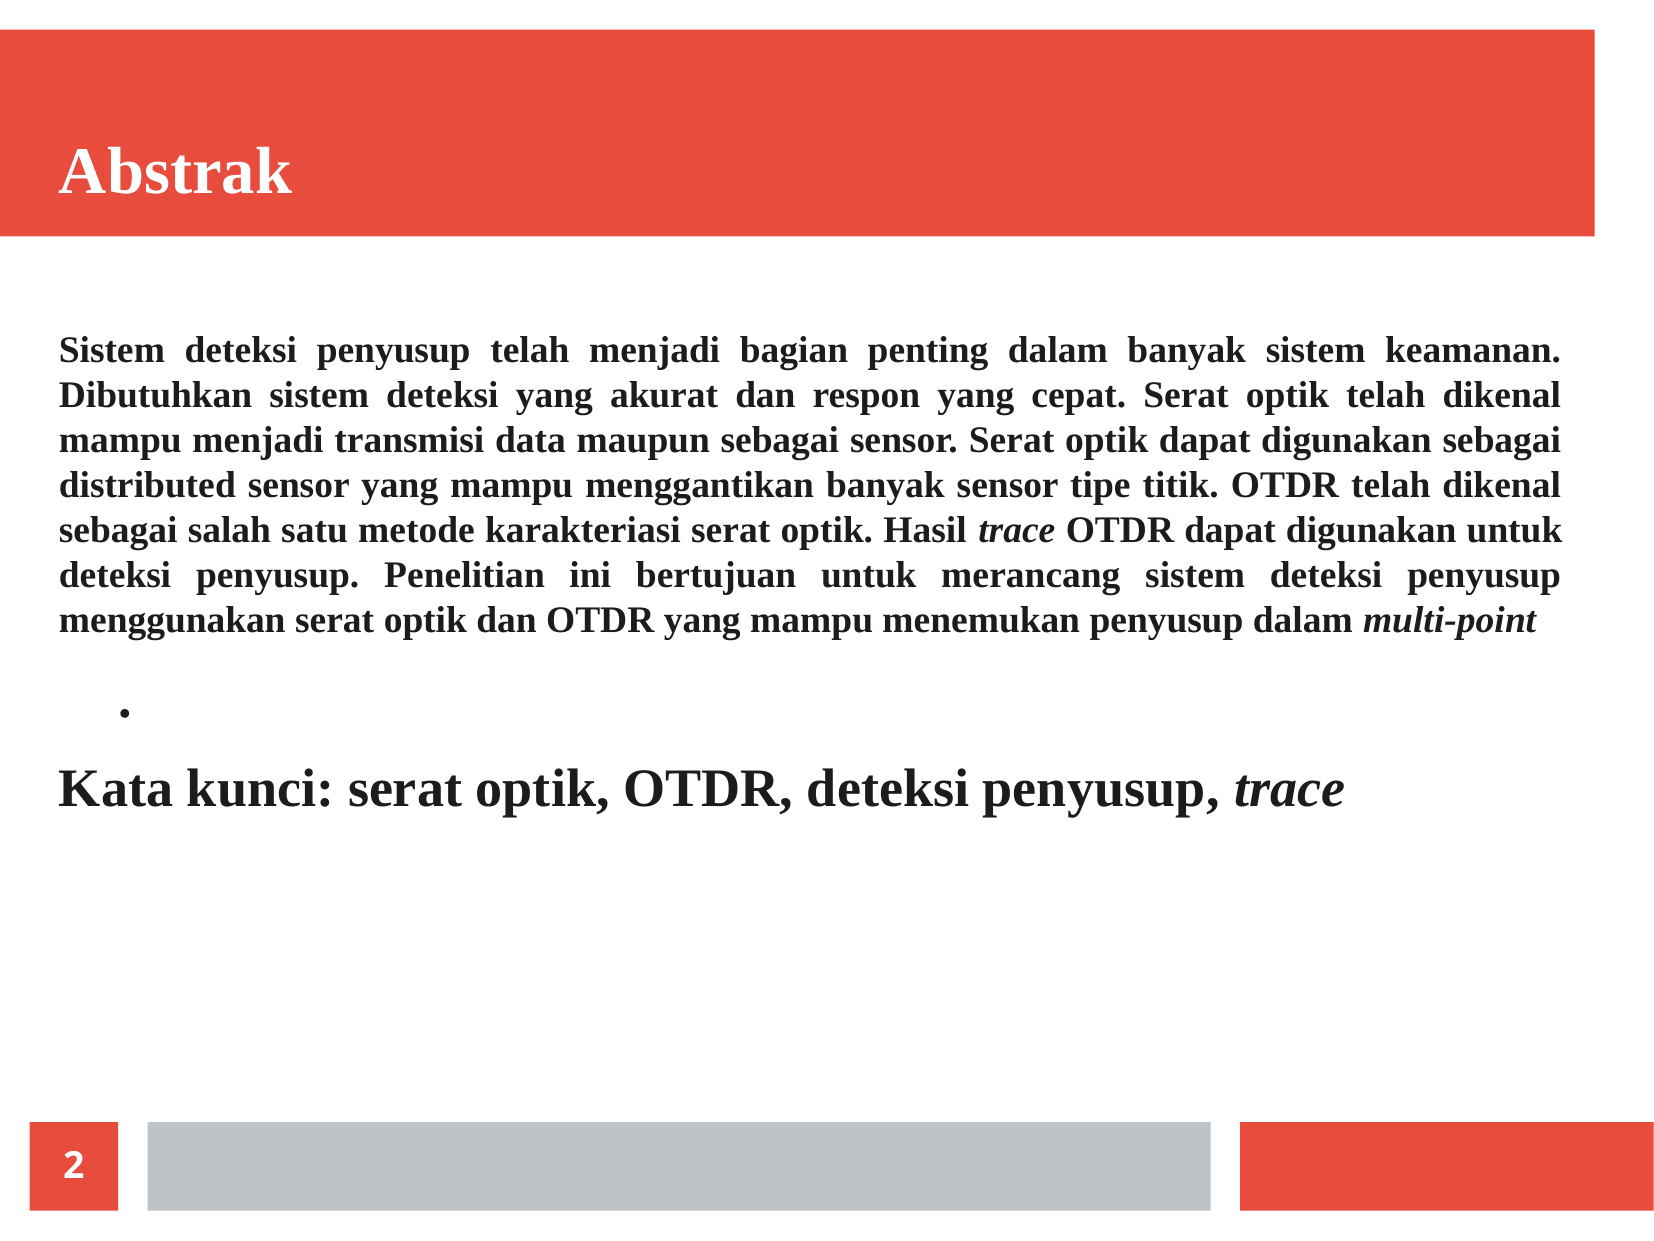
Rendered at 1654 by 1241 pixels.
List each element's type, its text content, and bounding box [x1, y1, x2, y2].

title Abstrak [59, 59, 1595, 207]
list Sistem deteksi penyusup telah menjadi bagian penting dalam banyak sistem keamanan. Dibutuhkan sistem deteksi yang akurat dan respon yang cepat. Serat optik telah dikenal mampu menjadi transmisi data maupun sebagai sensor. Serat optik dapat digunakan sebagai distributed sensor yang mampu menggantikan banyak sensor tipe titik. OTDR telah dikenal sebagai salah satu metode karakteriasi serat optik. Hasil trace OTDR dapat digunakan untuk deteksi penyusup. Penelitian ini bertujuan untuk merancang sistem deteksi penyusup menggunakan serat optik dan OTDR yang mampu menemukan penyusup dalam multi-point . Kata kunci: serat optik, OTDR, deteksi penyusup, trace [59, 324, 1565, 1093]
text_box [29, 1122, 119, 1211]
